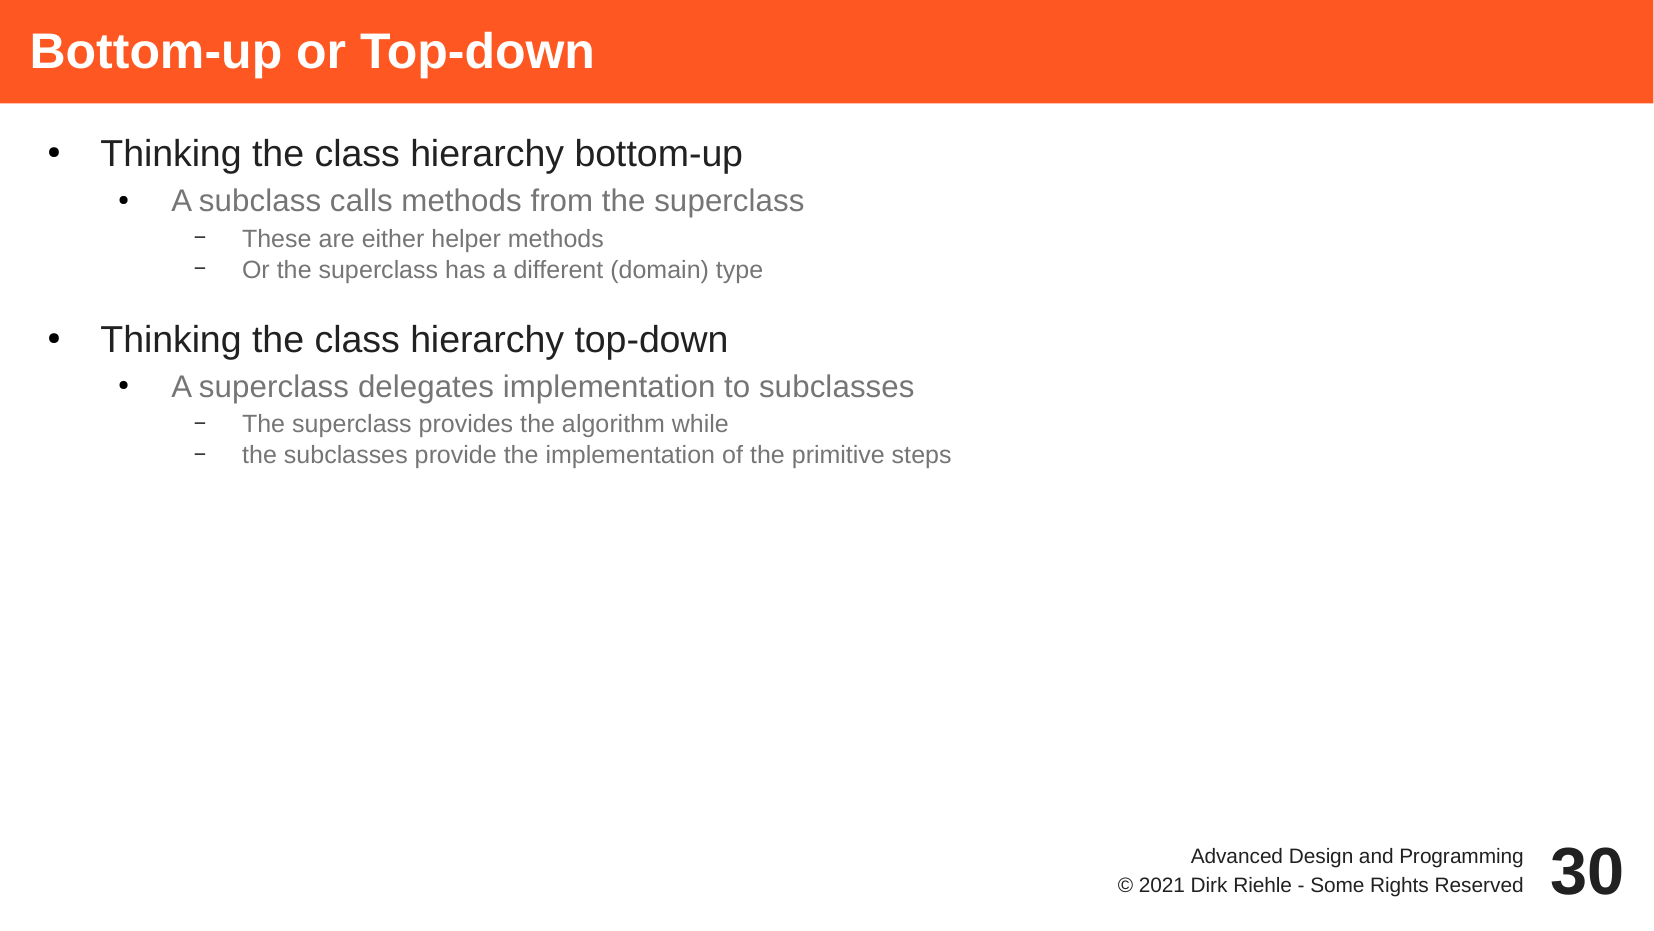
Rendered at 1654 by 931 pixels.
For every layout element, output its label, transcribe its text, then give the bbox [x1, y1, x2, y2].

list Thinking the class hierarchy bottom-up A subclass calls methods from the superclass These are either helper methods Or the superclass has a different (domain) type Thinking the class hierarchy top-down A superclass delegates implementation to subclasses The superclass provides the algorithm while the subclasses provide the implementation of the primitive steps [29, 132, 1625, 813]
title Bottom-up or Top-down [0, 0, 1654, 104]
